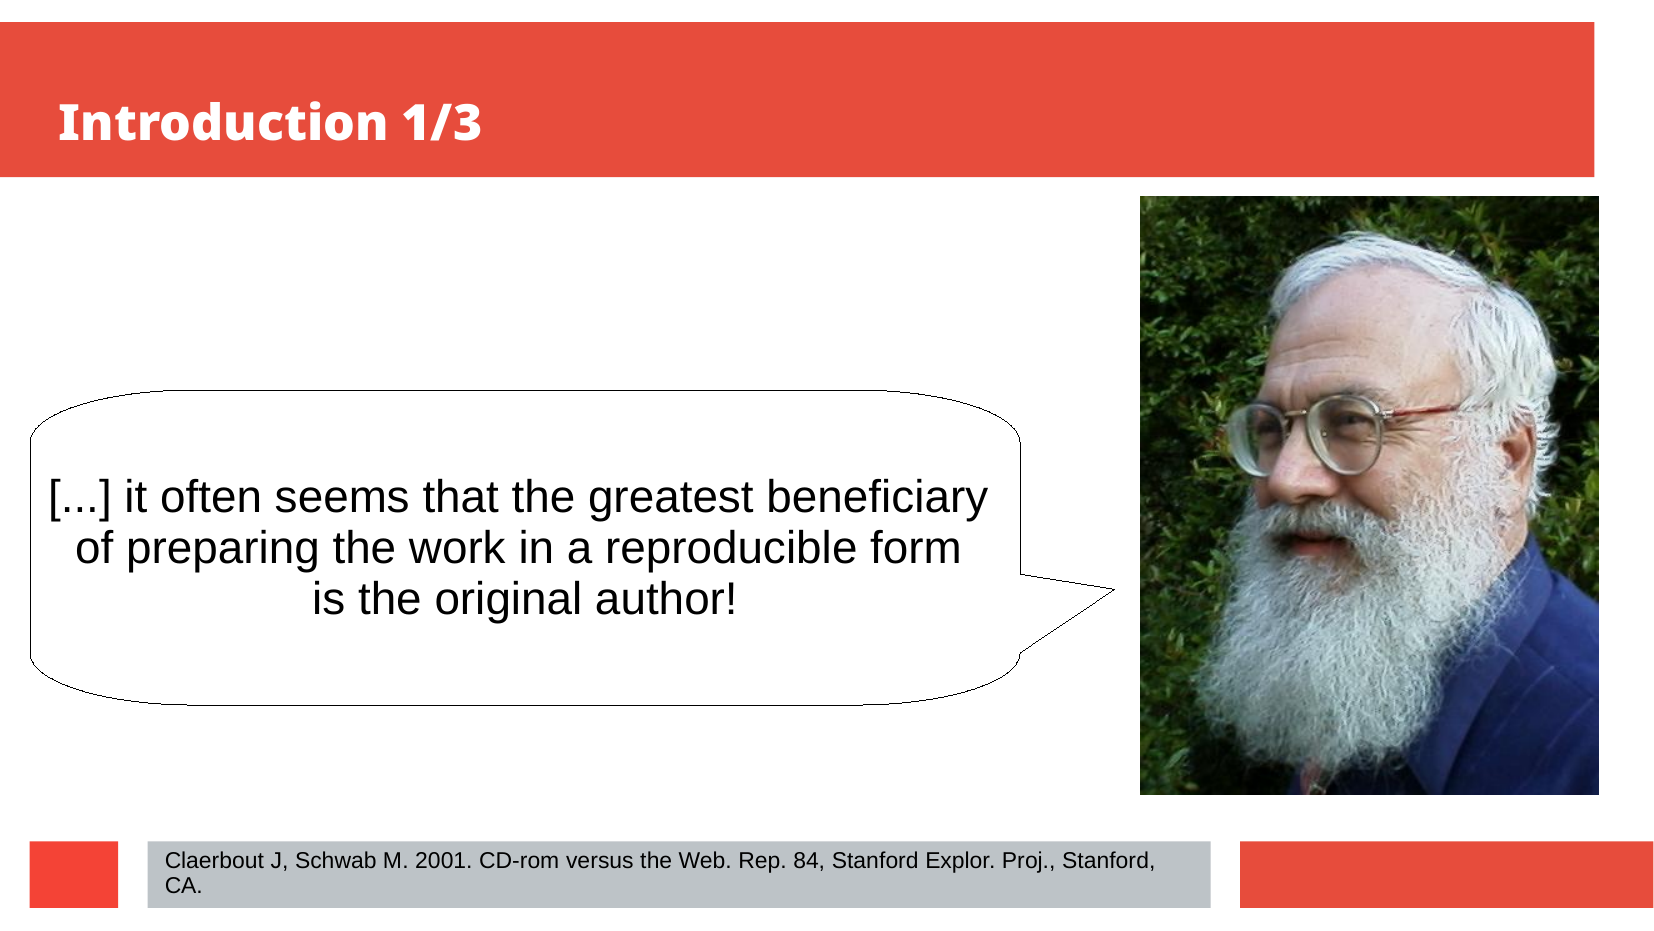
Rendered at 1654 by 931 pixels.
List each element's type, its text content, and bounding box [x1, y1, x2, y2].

title Introduction 1/3 [59, 44, 1595, 156]
text_box [...] it often seems that the greatest beneficiary of preparing the work in a reproducible form is the original author! [30, 390, 1115, 706]
picture [1140, 196, 1599, 796]
text_box Claerbout J, Schwab M. 2001. CD-rom versus the Web. Rep. 84, Stanford Explor. Proj., Stanford, CA. [150, 840, 1201, 906]
